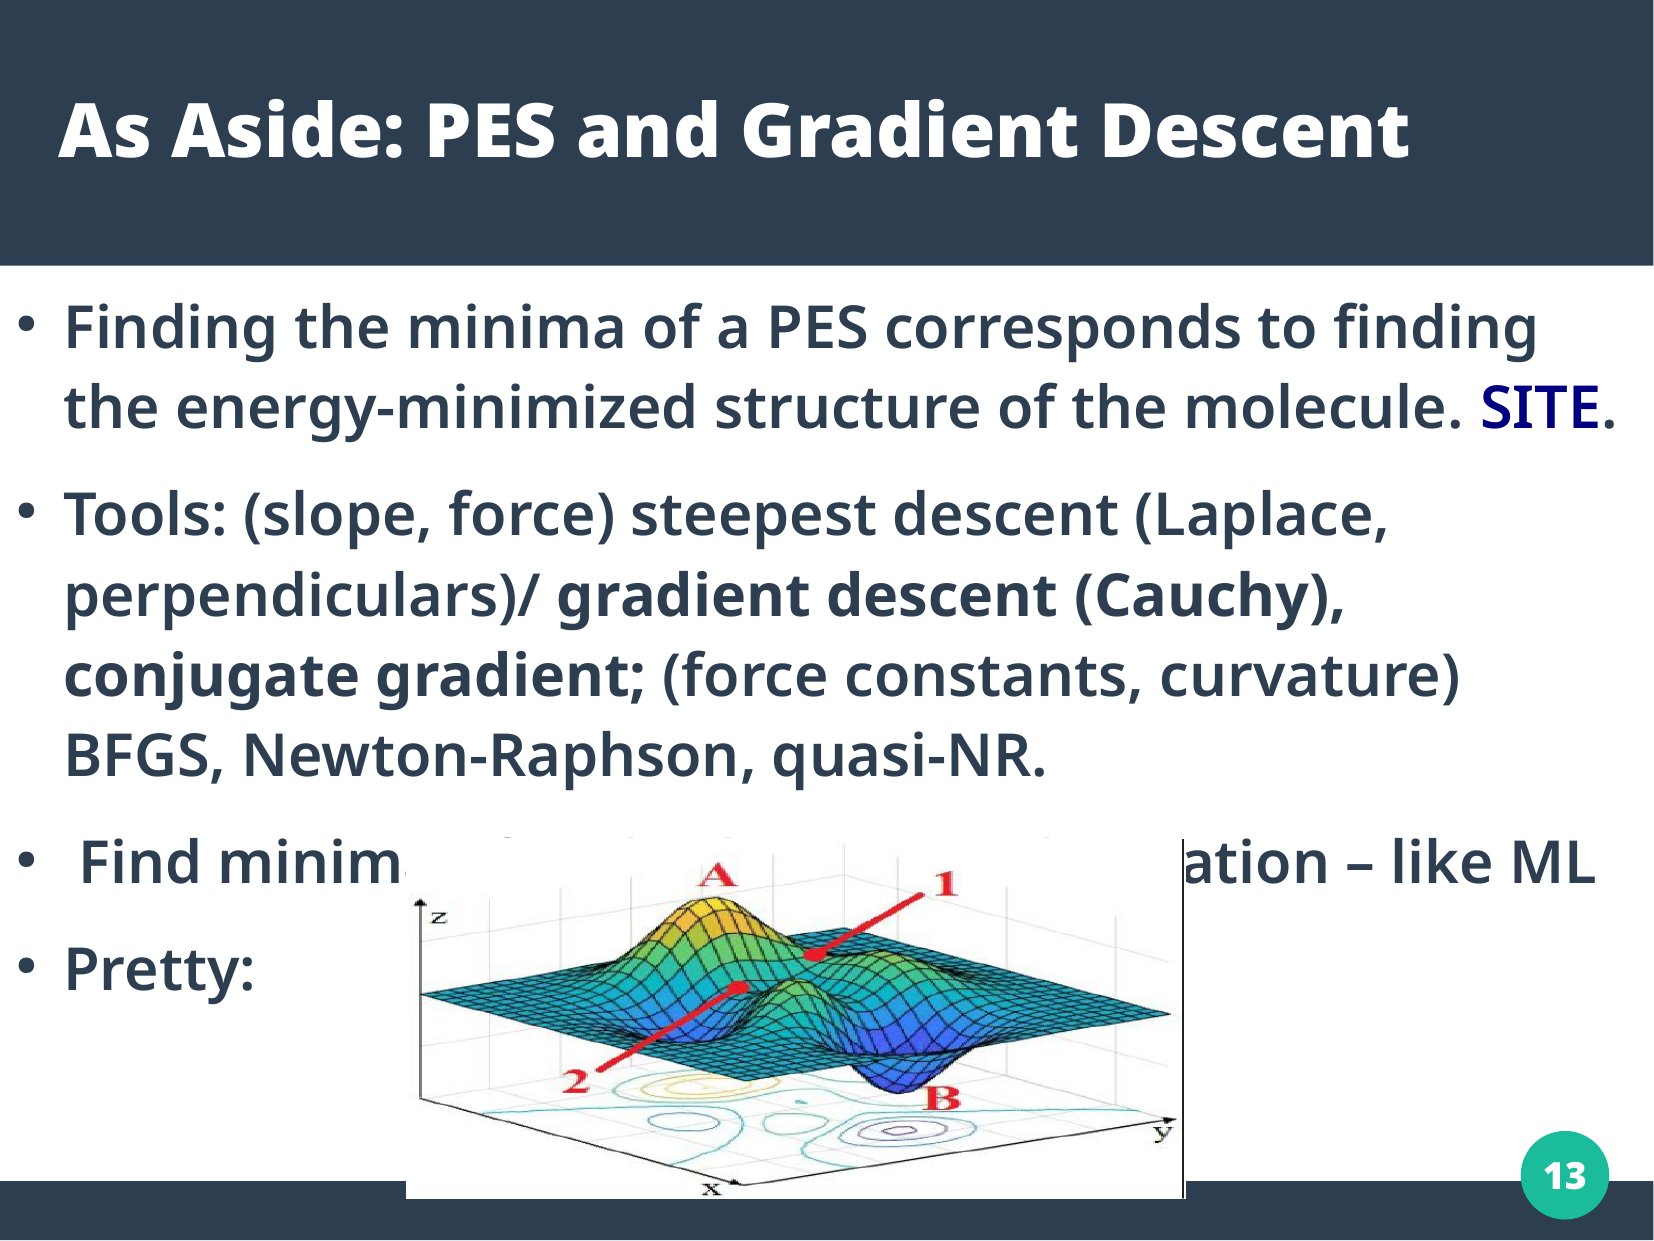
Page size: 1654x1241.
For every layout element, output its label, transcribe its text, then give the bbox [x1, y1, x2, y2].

picture [406, 838, 1186, 1199]
title As Aside: PES and Gradient Descent [59, 49, 1595, 207]
list Finding the minima of a PES corresponds to finding the energy-minimized structure of the molecule. SITE. Tools: (slope, force) steepest descent (Laplace, perpendiculars)/ gradient descent (Cauchy), conjugate gradient; (force constants, curvature) BFGS, Newton-Raphson, quasi-NR. Find minima of multi-dimensional equation – like ML Pretty: [0, 285, 1636, 1152]
